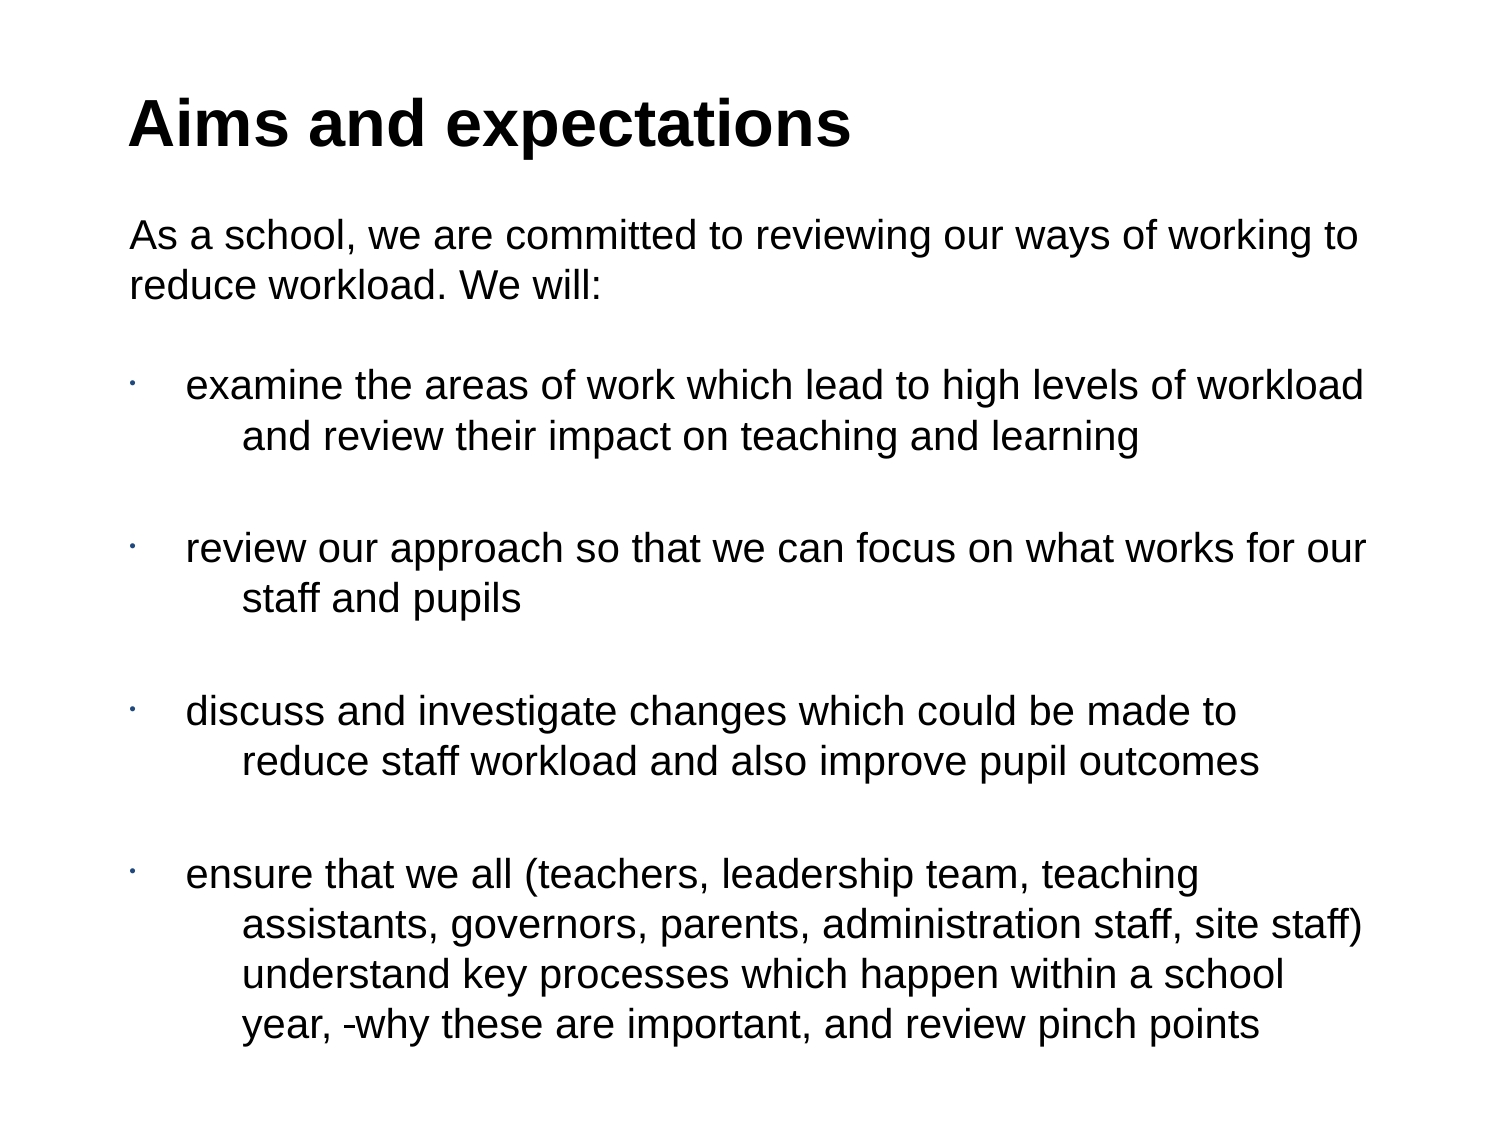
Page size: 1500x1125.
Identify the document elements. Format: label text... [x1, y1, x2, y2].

list As a school, we are committed to reviewing our ways of working to reduce workload. We will: examine the areas of work which lead to high levels of workload and review their impact on teaching and learning review our approach so that we can focus on what works for our staff and pupils discuss and investigate changes which could be made to reduce staff workload and also improve pupil outcomes ensure that we all (teachers, leadership team, teaching assistants, governors, parents, administration staff, site staff) understand key processes which happen within a school year, why these are important, and review pinch points [114, 200, 1390, 1071]
title Aims and expectations [112, 66, 1388, 173]
